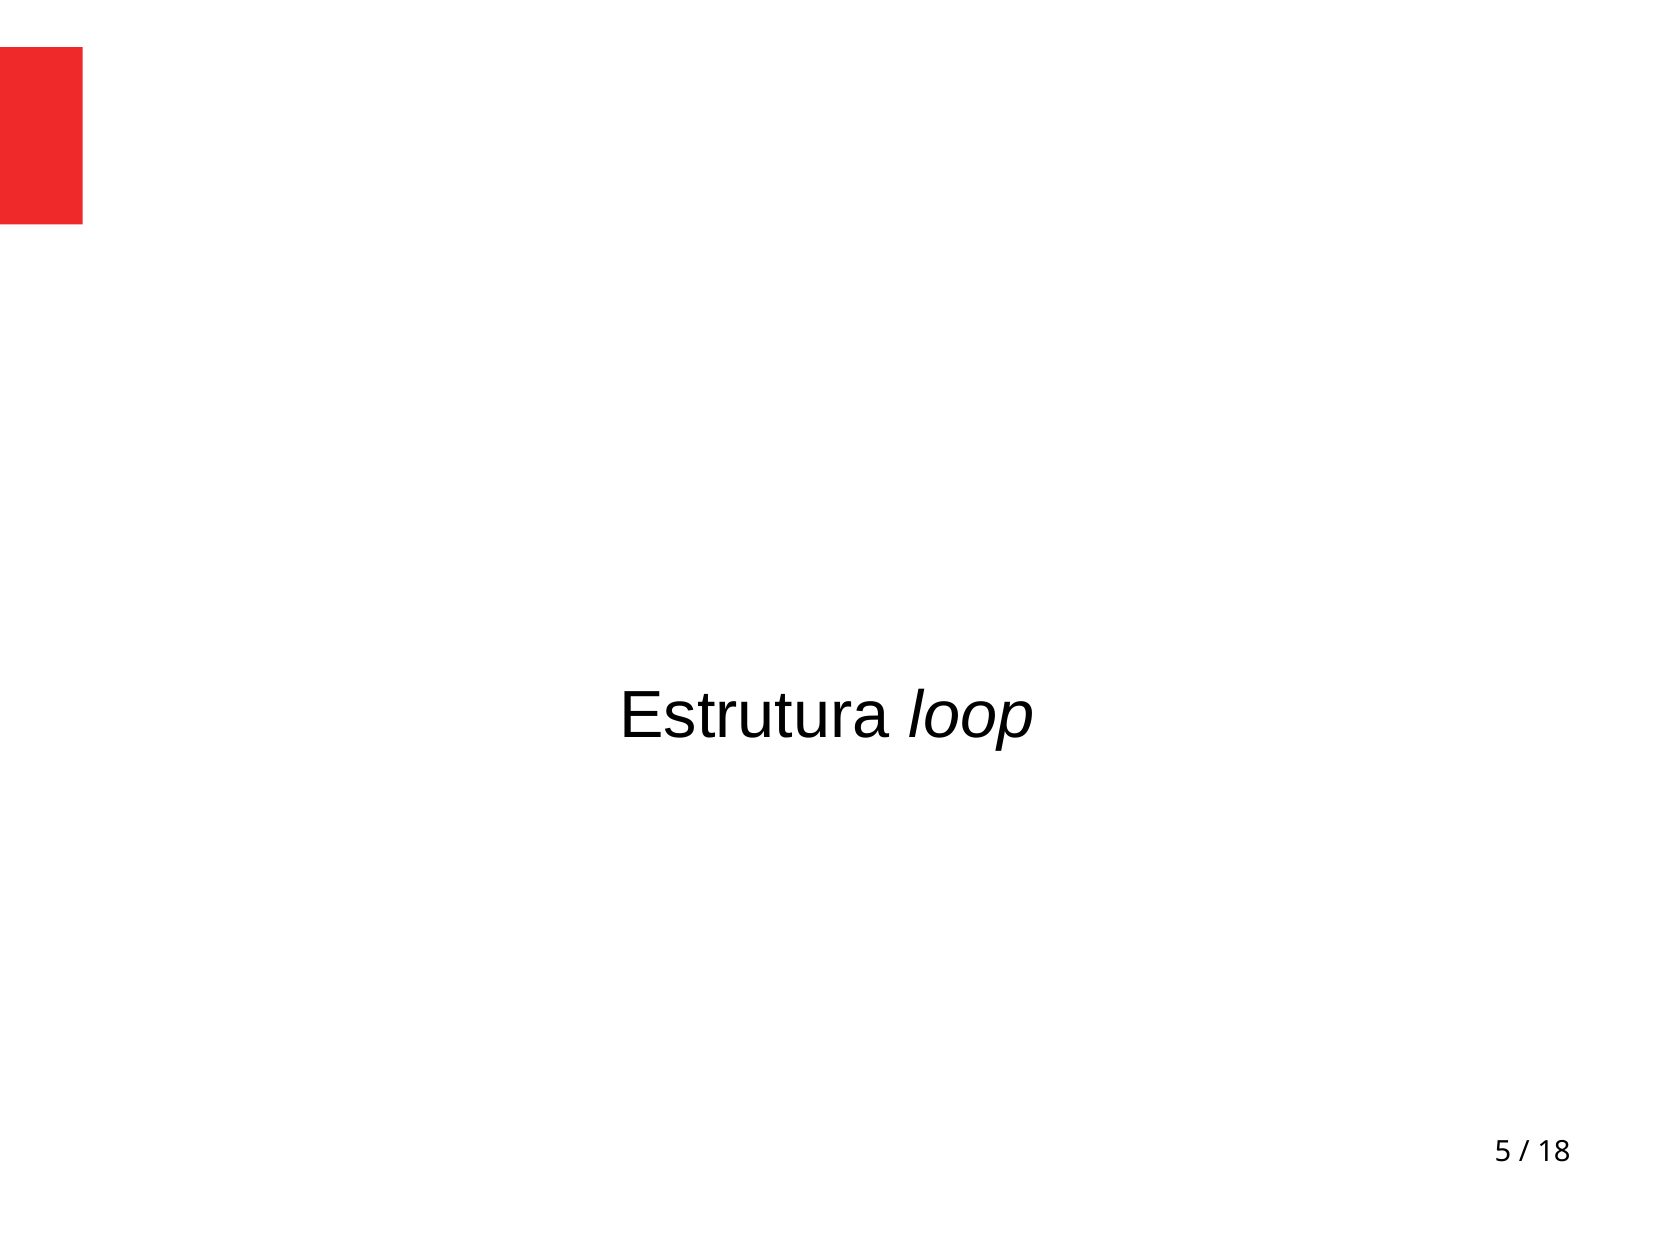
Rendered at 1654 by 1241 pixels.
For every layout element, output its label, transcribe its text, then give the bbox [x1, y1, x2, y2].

subtitle Estrutura loop [118, 354, 1536, 1074]
